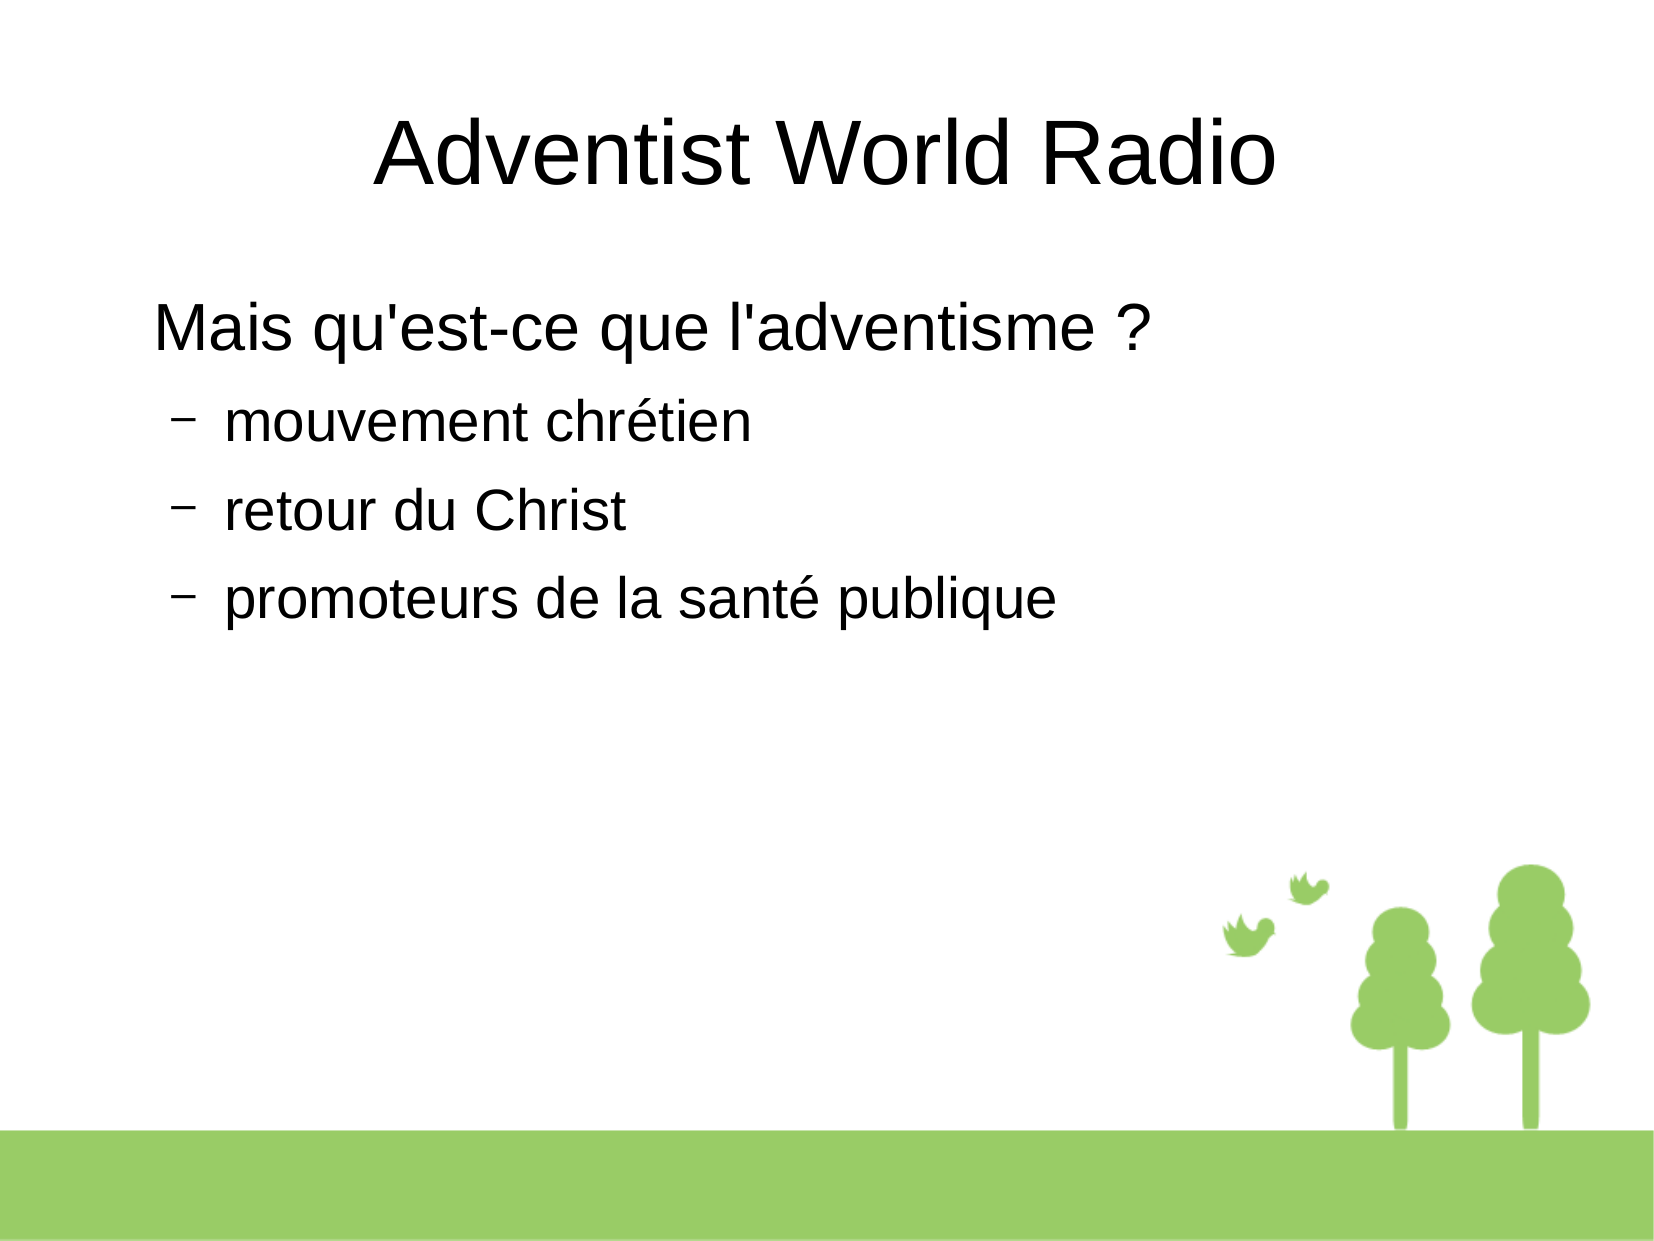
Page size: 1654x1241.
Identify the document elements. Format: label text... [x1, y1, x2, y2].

title Adventist World Radio [82, 49, 1571, 257]
list Mais qu'est-ce que l'adventisme ? mouvement chrétien retour du Christ promoteurs de la santé publique [82, 290, 1571, 1010]
picture [0, 0, 1654, 1241]
